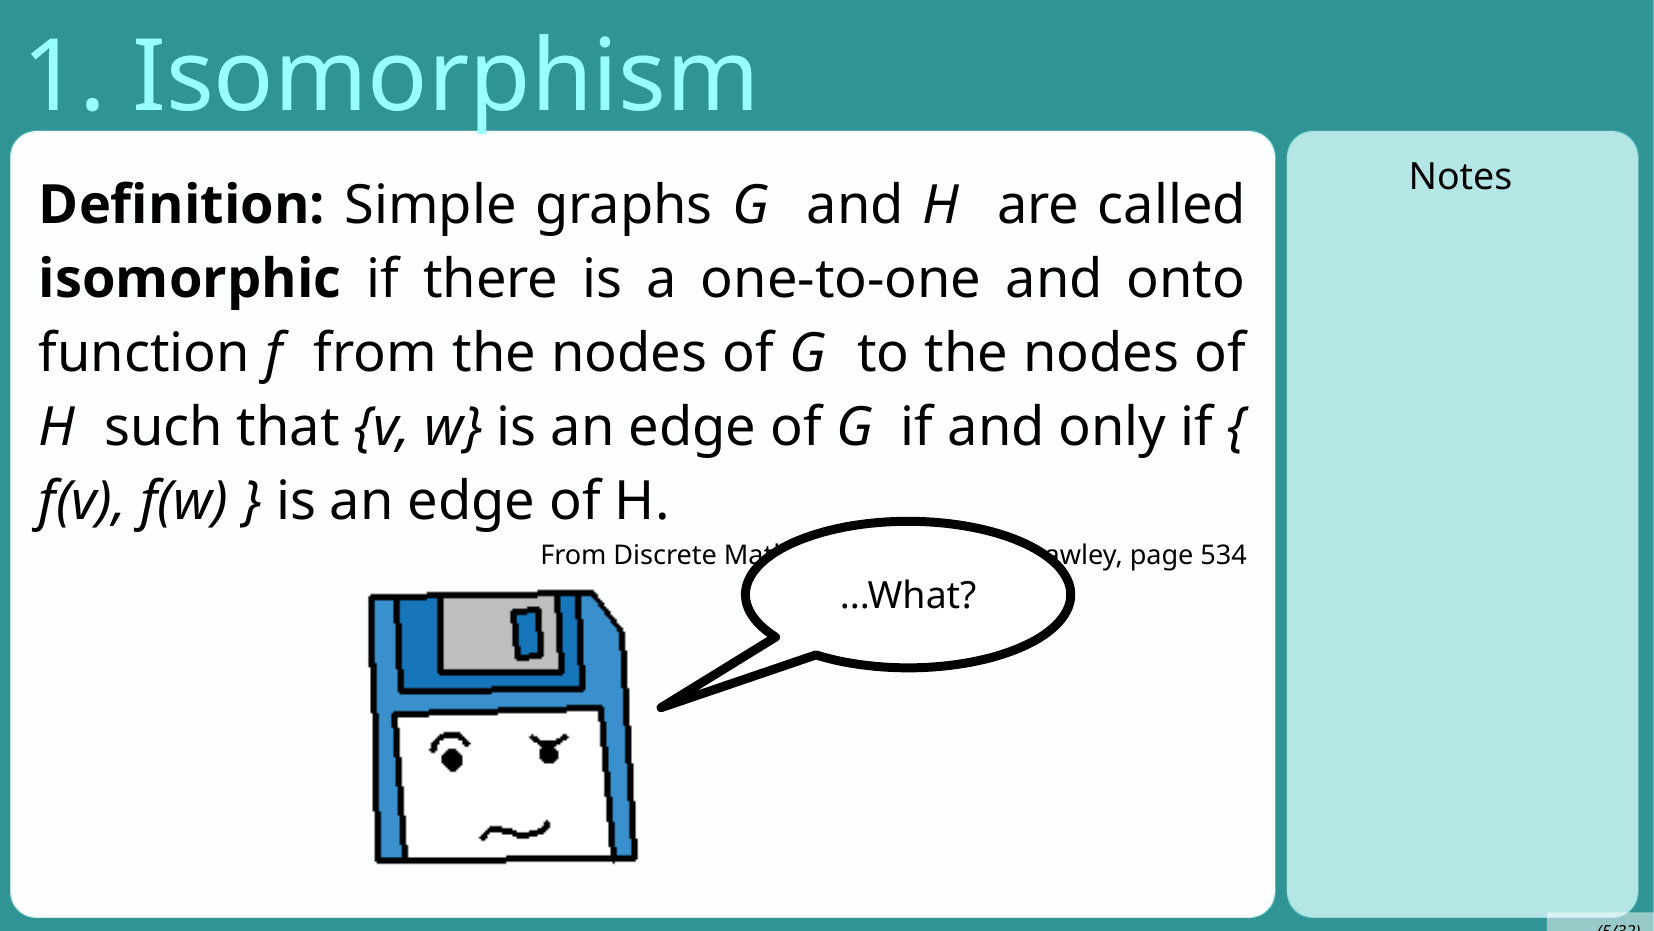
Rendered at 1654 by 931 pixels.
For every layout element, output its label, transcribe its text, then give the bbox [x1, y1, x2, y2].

text_box Definition: Simple graphs G and H are called isomorphic if there is a one-to-one and onto function f from the nodes of G to the nodes of H such that {v, w} is an edge of G if and only if { f(v), f(w) } is an edge of H. From Discrete Mathematics, Ensley & Crawley, page 534 [39, 165, 1247, 892]
text_box Notes [1290, 141, 1631, 661]
picture [0, 0, 1654, 931]
text_box ...What? [660, 521, 1071, 708]
text_box (<number>/32) [1546, 912, 1654, 931]
title 1. Isomorphism [22, 13, 1511, 130]
